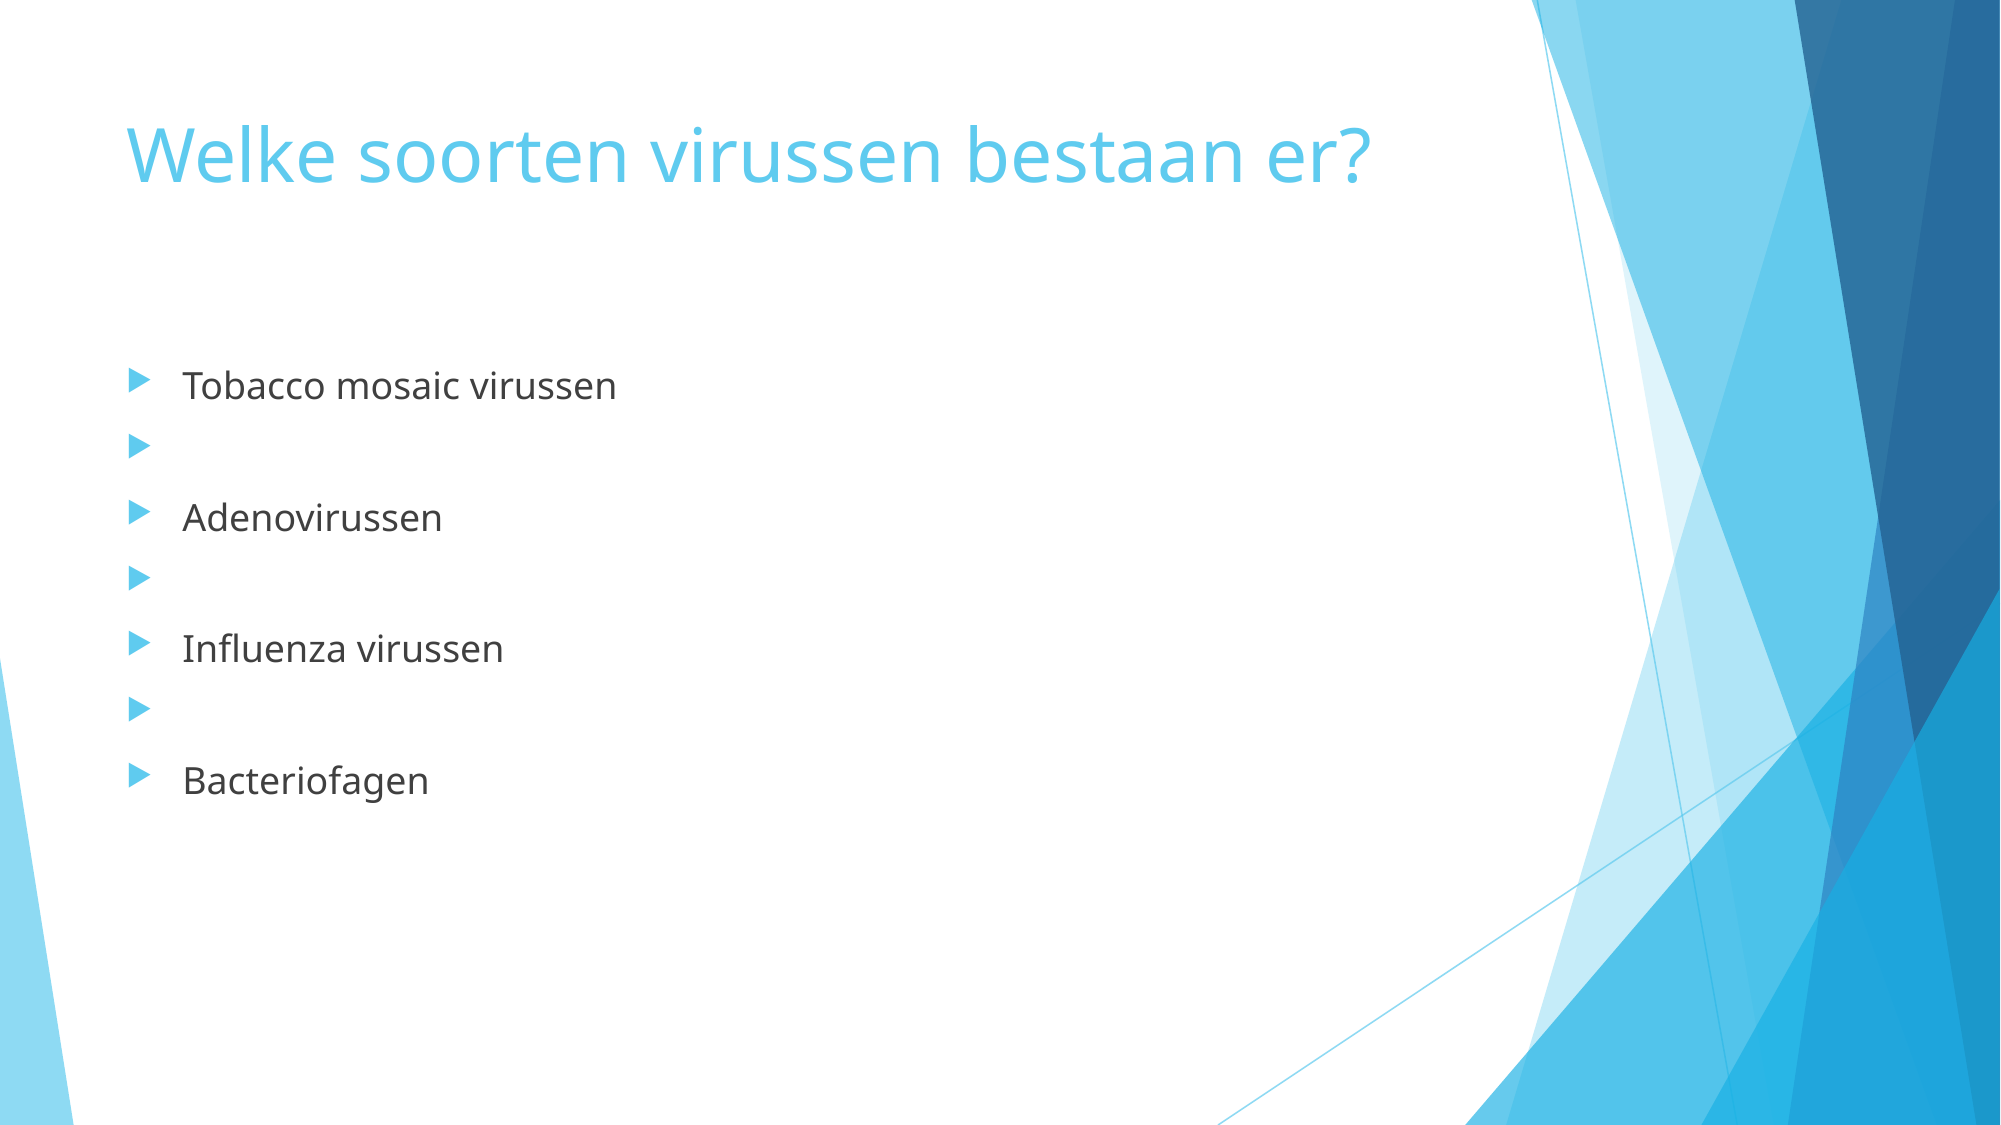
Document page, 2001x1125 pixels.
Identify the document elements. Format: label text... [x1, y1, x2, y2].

list Tobacco mosaic virussen Adenovirussen Influenza virussen Bacteriofagen [111, 354, 1522, 992]
title Welke soorten virussen bestaan er? [111, 99, 1522, 317]
